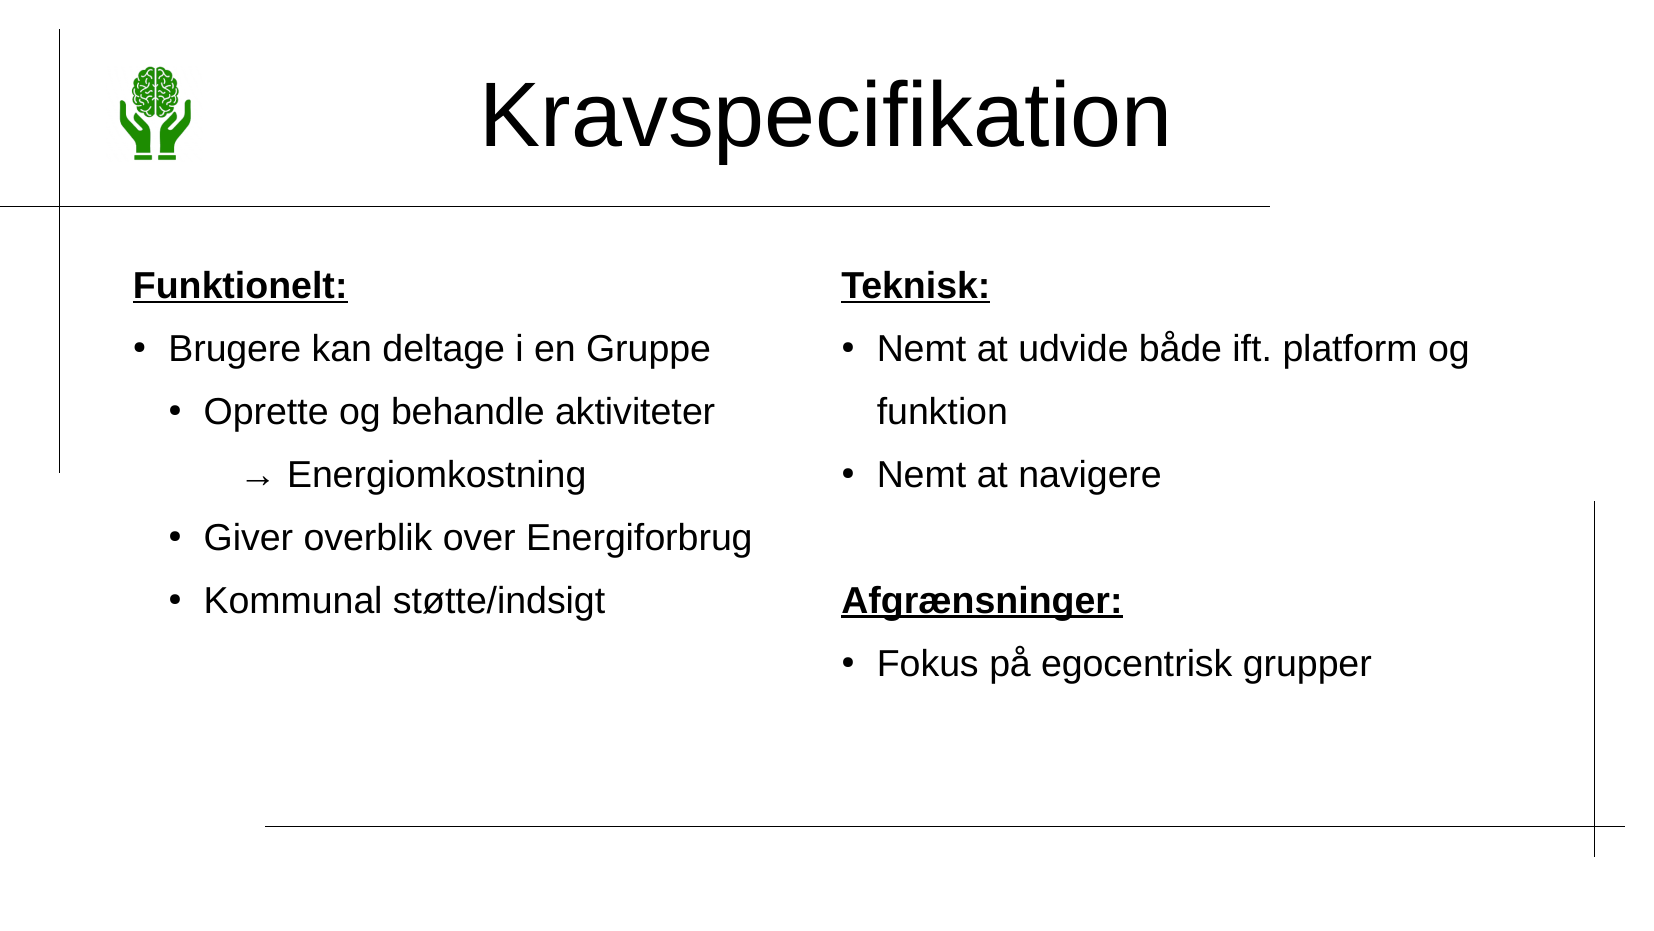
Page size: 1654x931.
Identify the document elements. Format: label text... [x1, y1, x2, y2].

picture [106, 65, 203, 162]
text_box Teknisk: Nemt at udvide både ift. platform og funktion Nemt at navigere Afgrænsninger: Fokus på egocentrisk grupper [826, 236, 1536, 768]
text_box Funktionelt: Brugere kan deltage i en Gruppe Oprette og behandle aktiviteter → Energiomkostning Giver overblik over Energiforbrug Kommunal støtte/indsigt [118, 236, 798, 798]
title Kravspecifikation [82, 37, 1571, 193]
